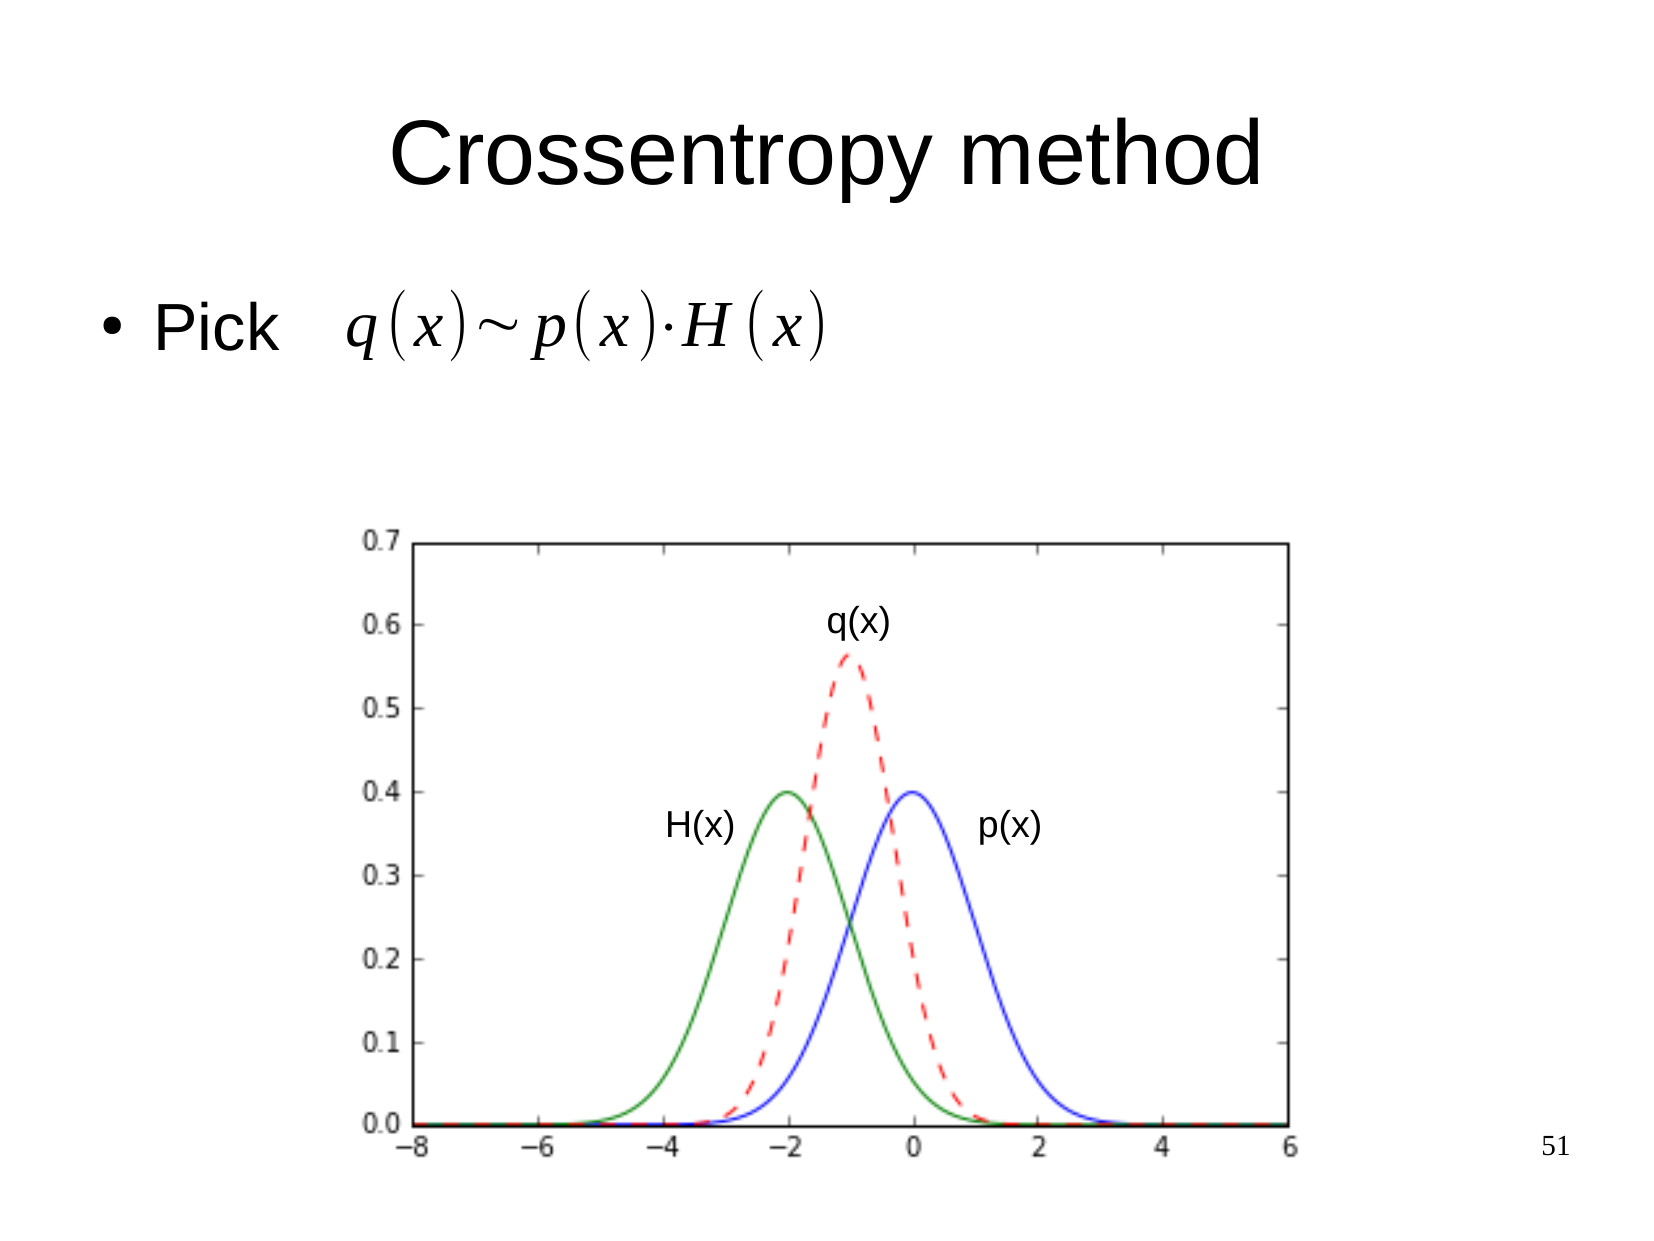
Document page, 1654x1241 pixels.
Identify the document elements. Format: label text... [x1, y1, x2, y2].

text_box p(x) [963, 796, 1058, 853]
title Crossentropy method [82, 49, 1571, 257]
list Pick [82, 290, 1571, 1010]
chart [328, 284, 846, 364]
picture [342, 512, 1314, 1181]
text_box q(x) [811, 592, 907, 650]
text_box H(x) [650, 796, 751, 853]
